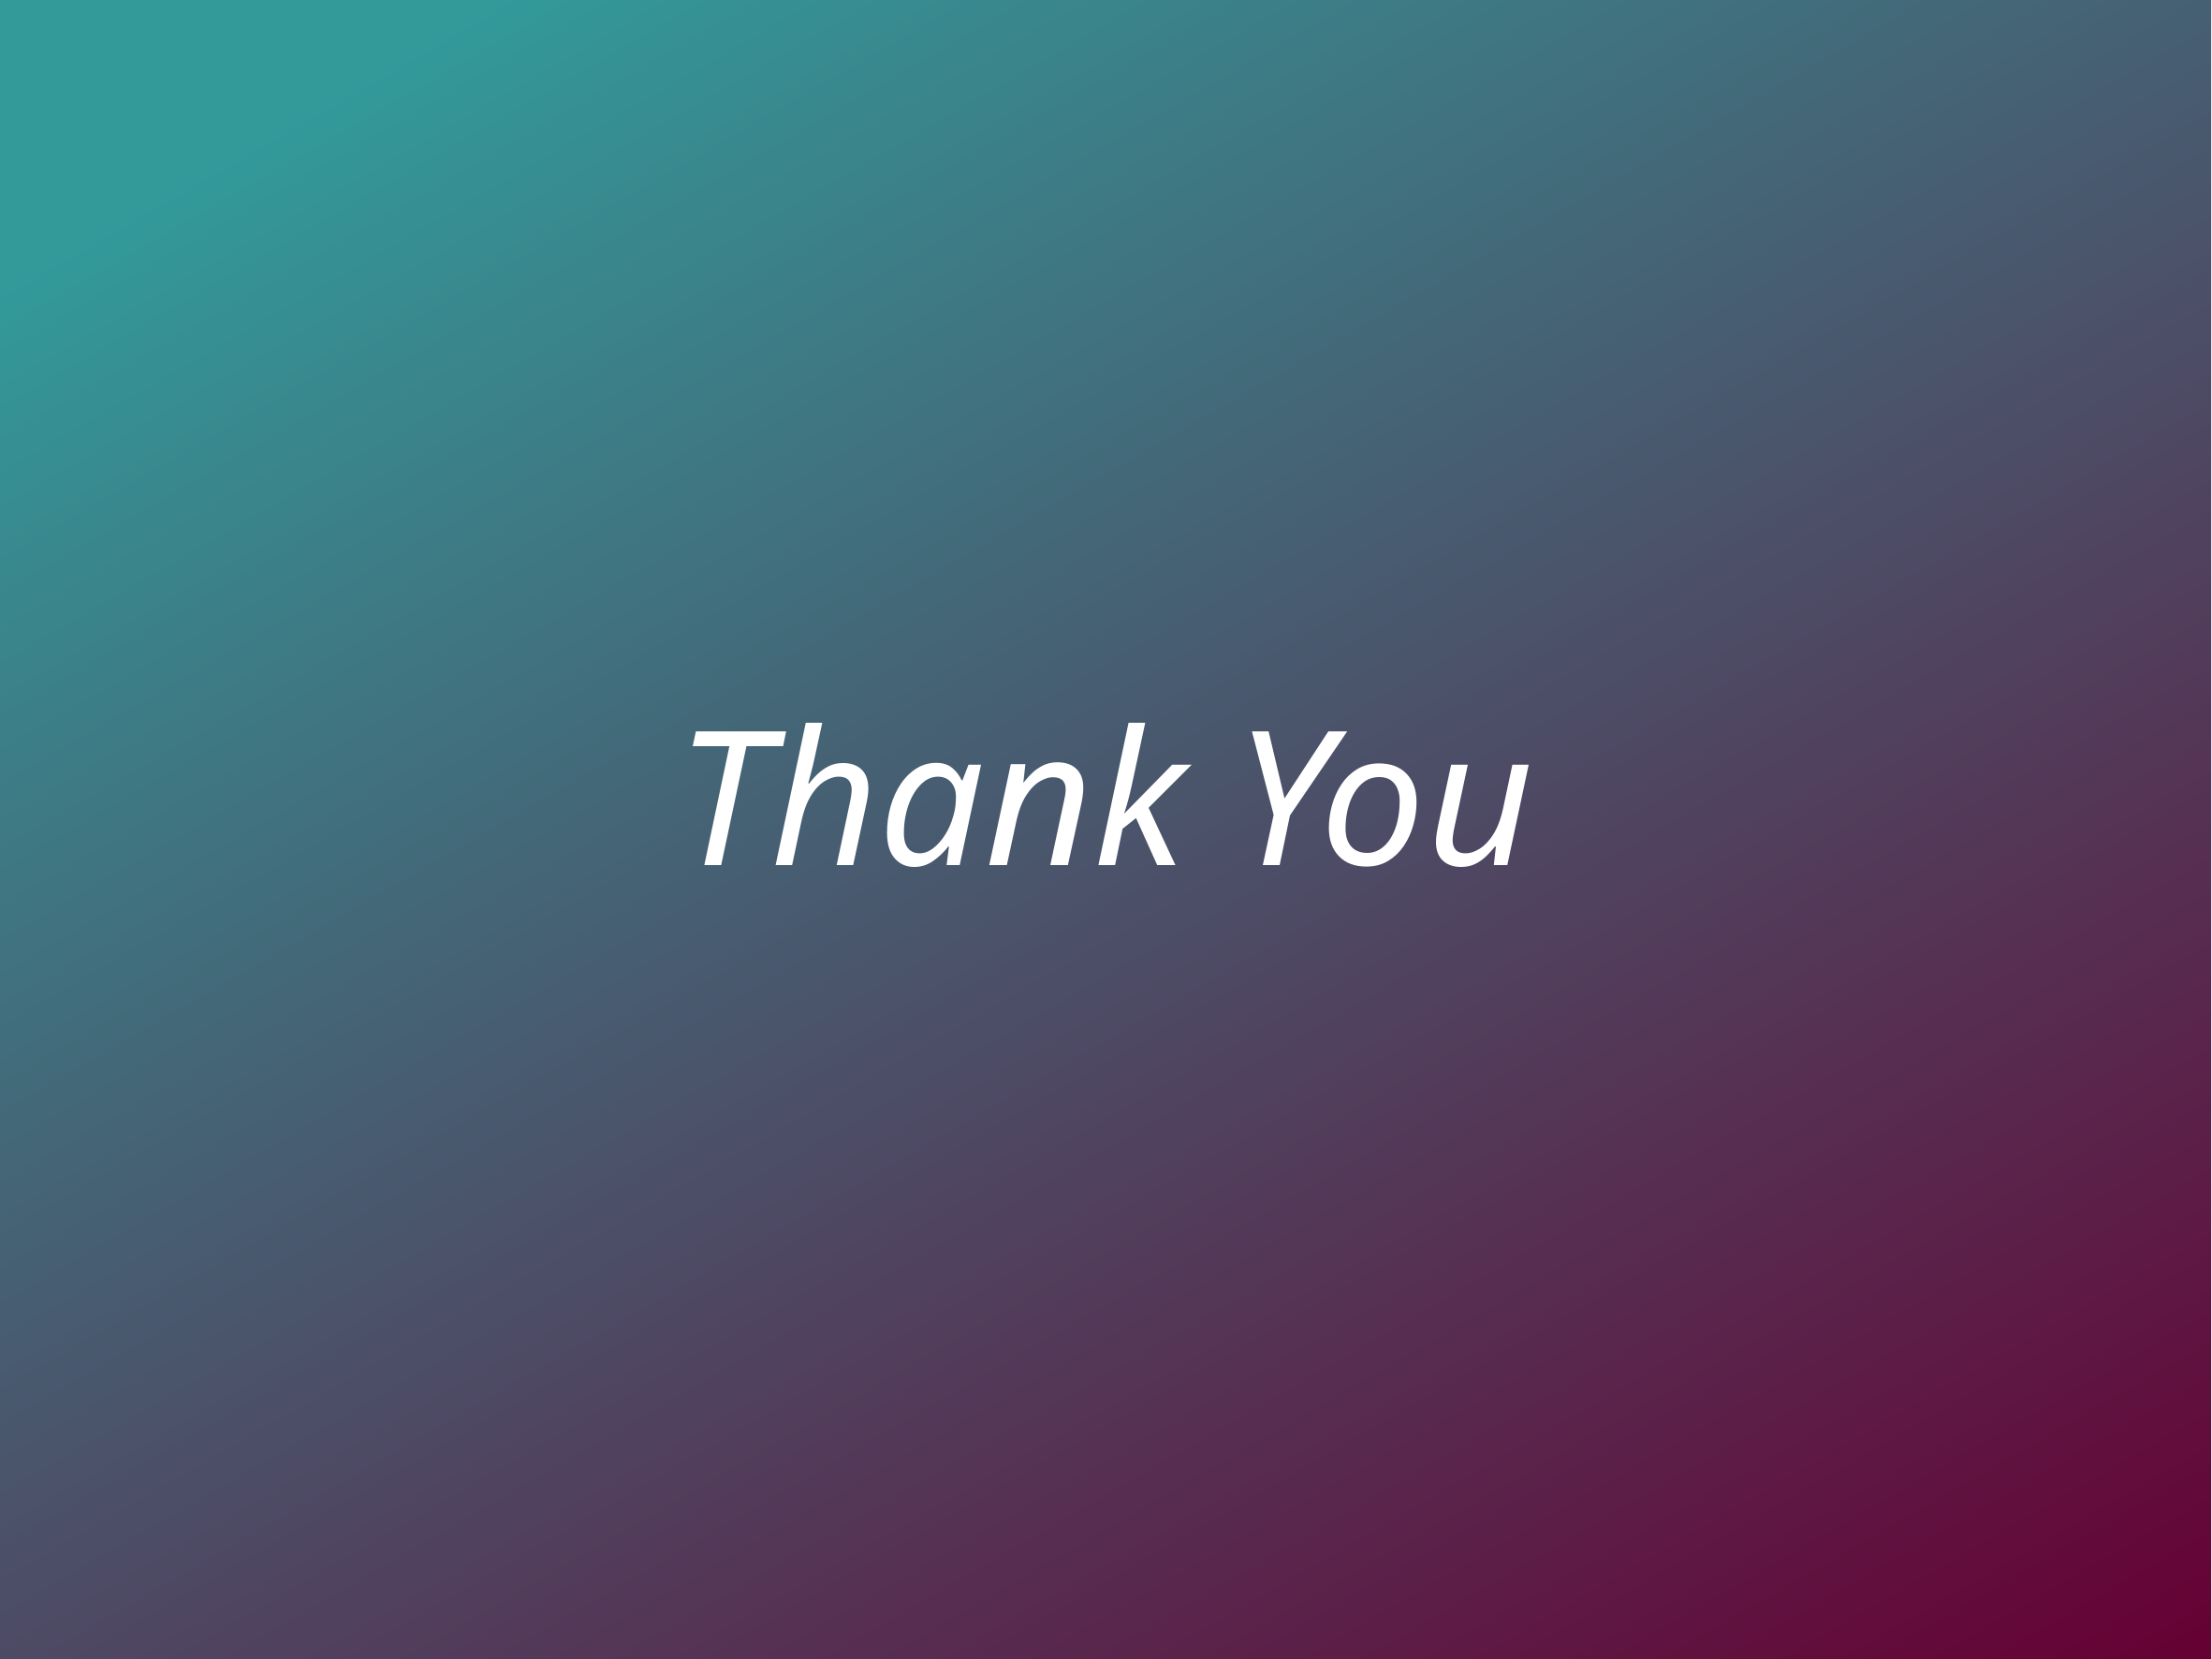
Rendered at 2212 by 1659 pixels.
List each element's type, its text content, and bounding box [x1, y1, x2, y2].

text_box Thank You [518, 658, 1693, 1001]
